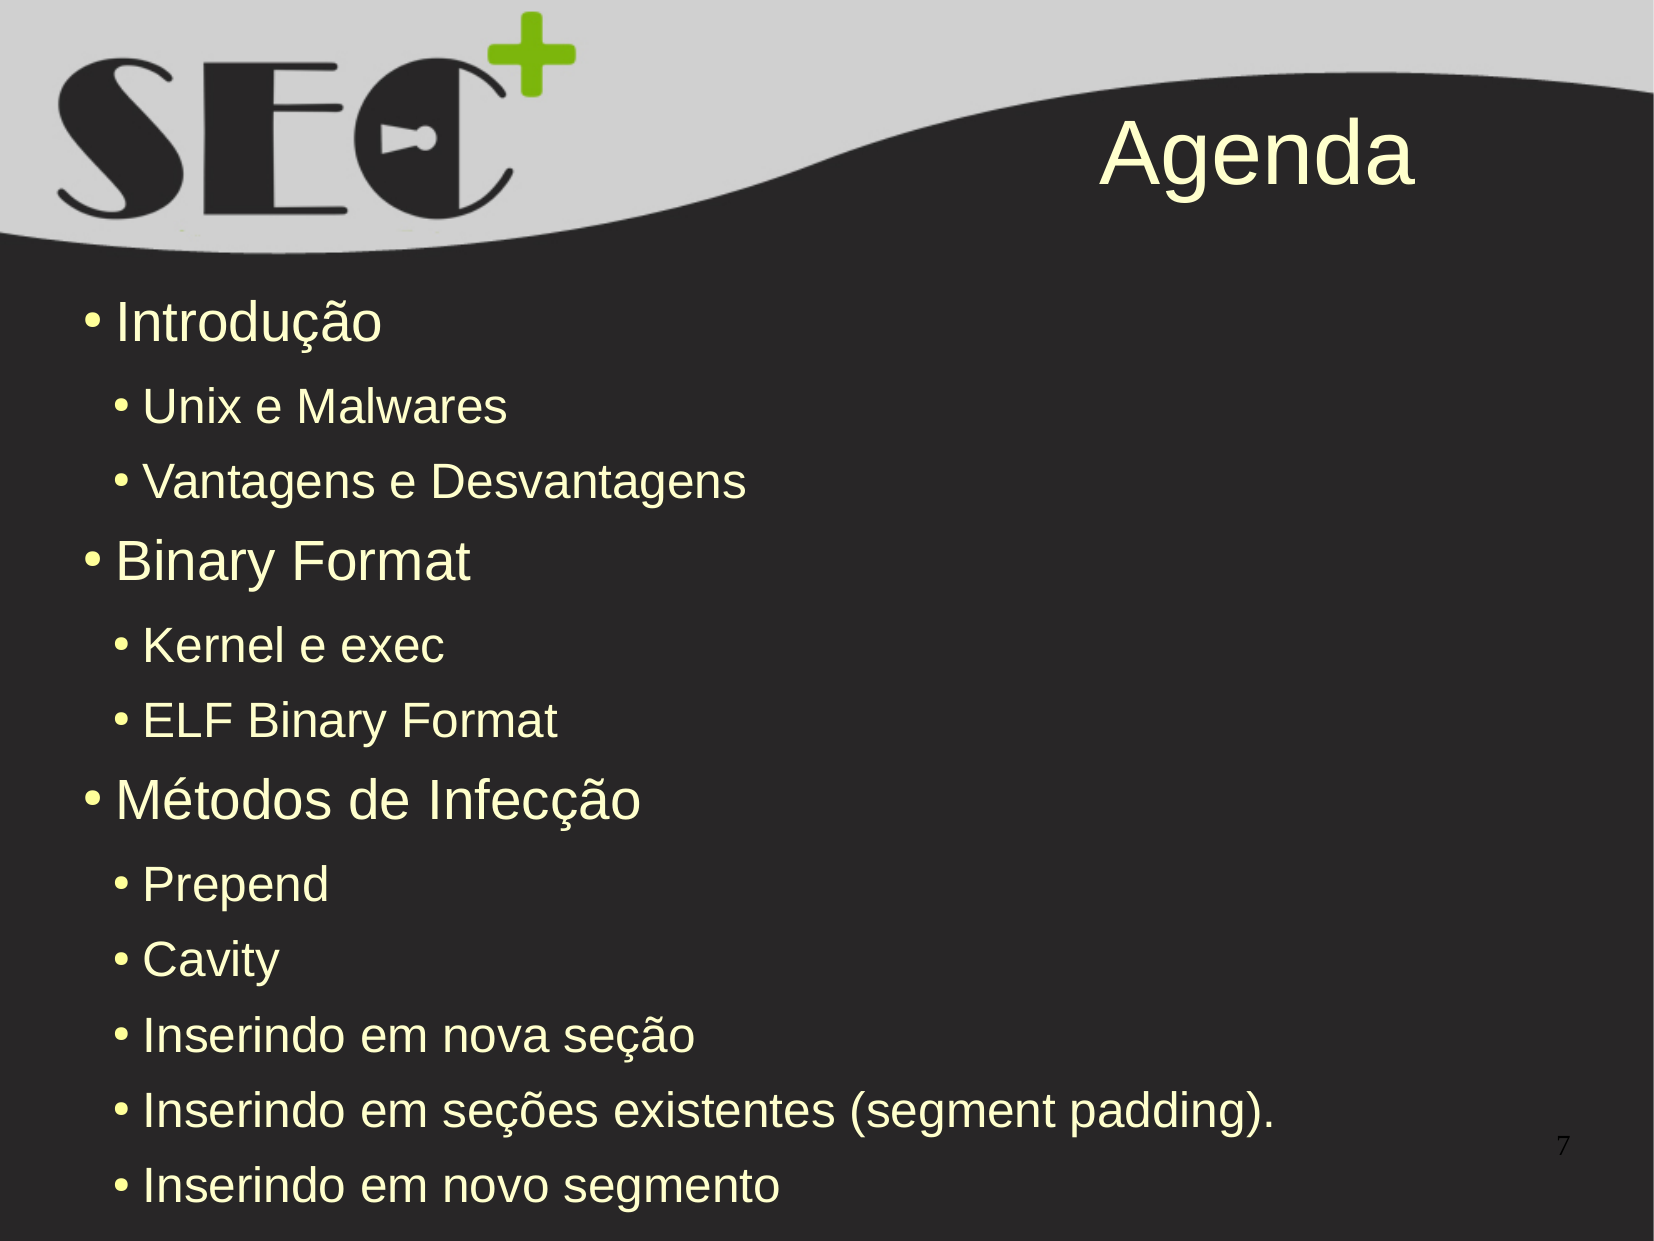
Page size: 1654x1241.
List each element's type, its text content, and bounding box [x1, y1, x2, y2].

picture [0, 0, 1654, 1241]
title Agenda [945, 49, 1571, 257]
list Introdução Unix e Malwares Vantagens e Desvantagens Binary Format Kernel e exec ELF Binary Format Métodos de Infecção Prepend Cavity Inserindo em nova seção Inserindo em seções existentes (segment padding). Inserindo em novo segmento [82, 290, 1571, 1216]
